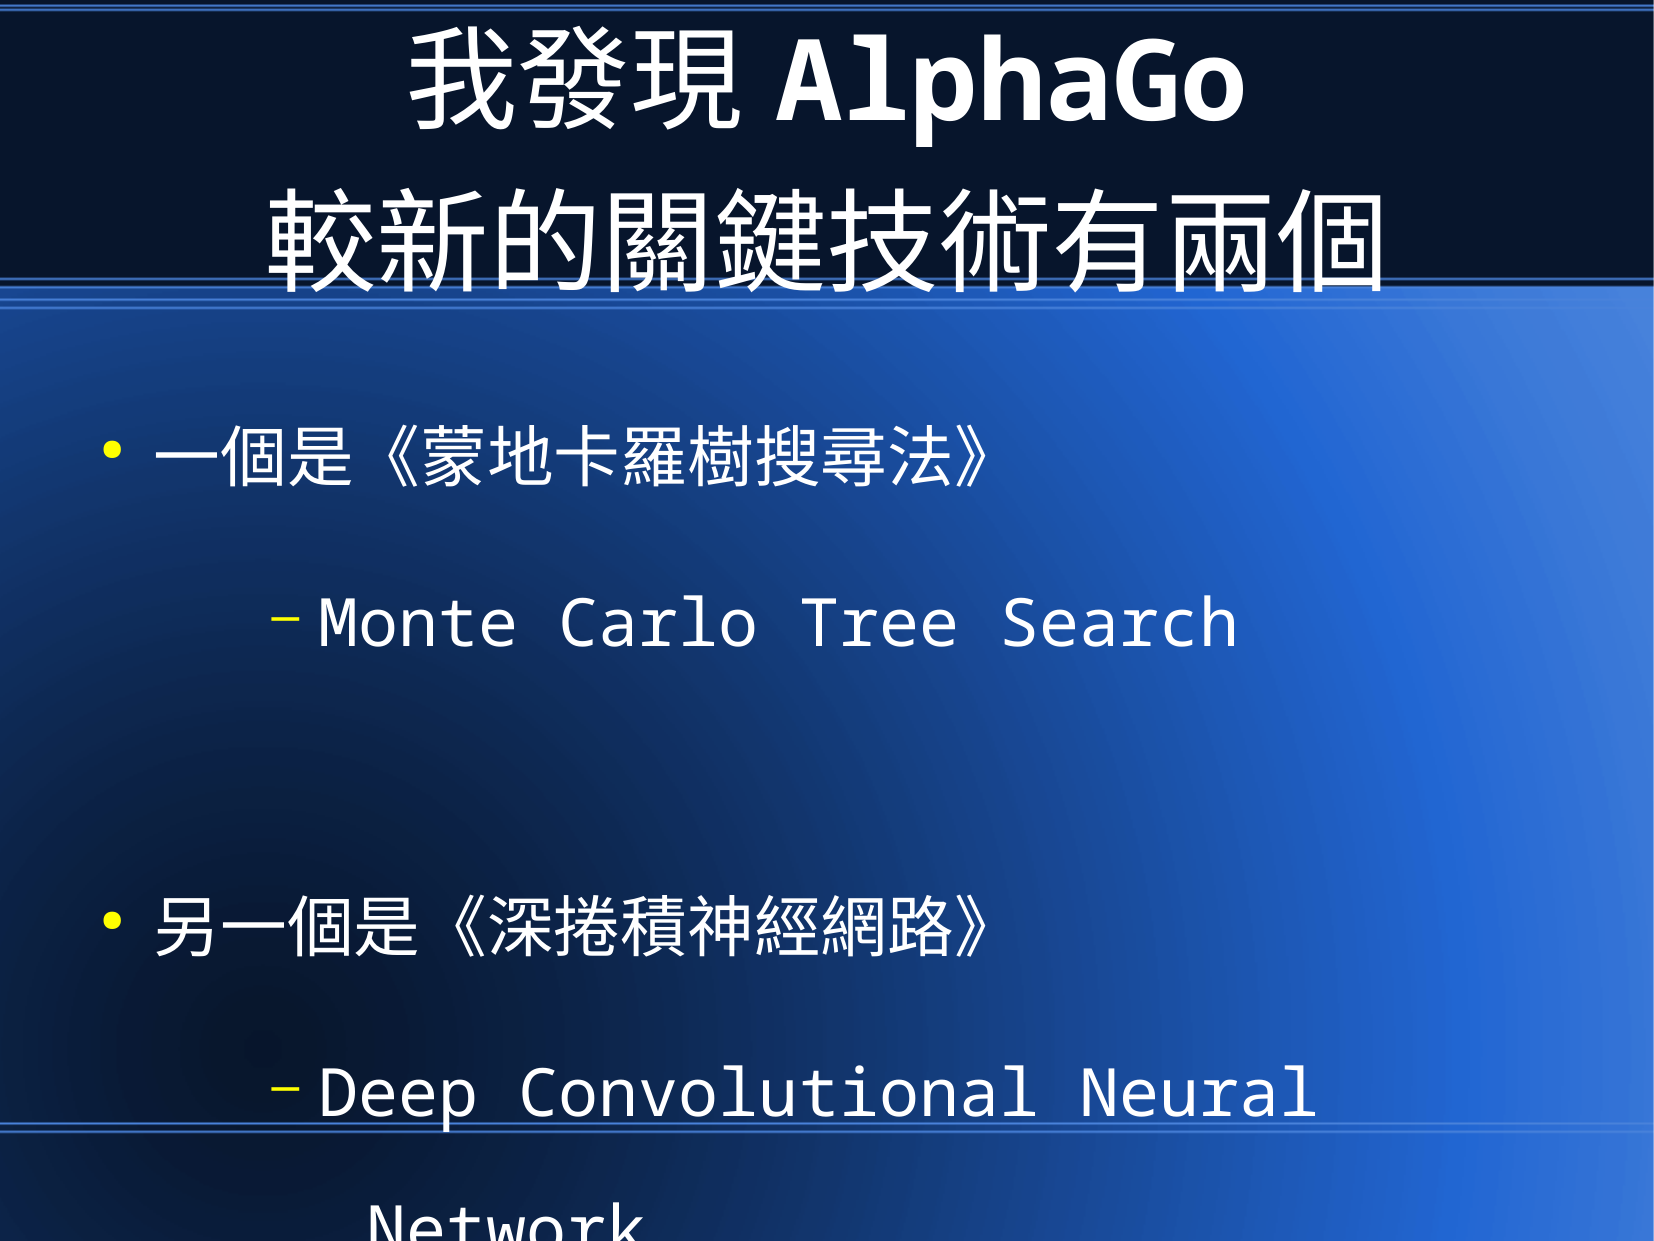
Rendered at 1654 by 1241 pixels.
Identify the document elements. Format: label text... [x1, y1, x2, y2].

picture [0, 0, 1654, 1241]
list 一個是《蒙地卡羅樹搜尋法》 Monte Carlo Tree Search 另一個是《深捲積神經網路》 Deep Convolutional Neural Network [82, 355, 1571, 1241]
title 我發現AlphaGo 較新的關鍵技術有兩個 [82, 17, 1571, 289]
